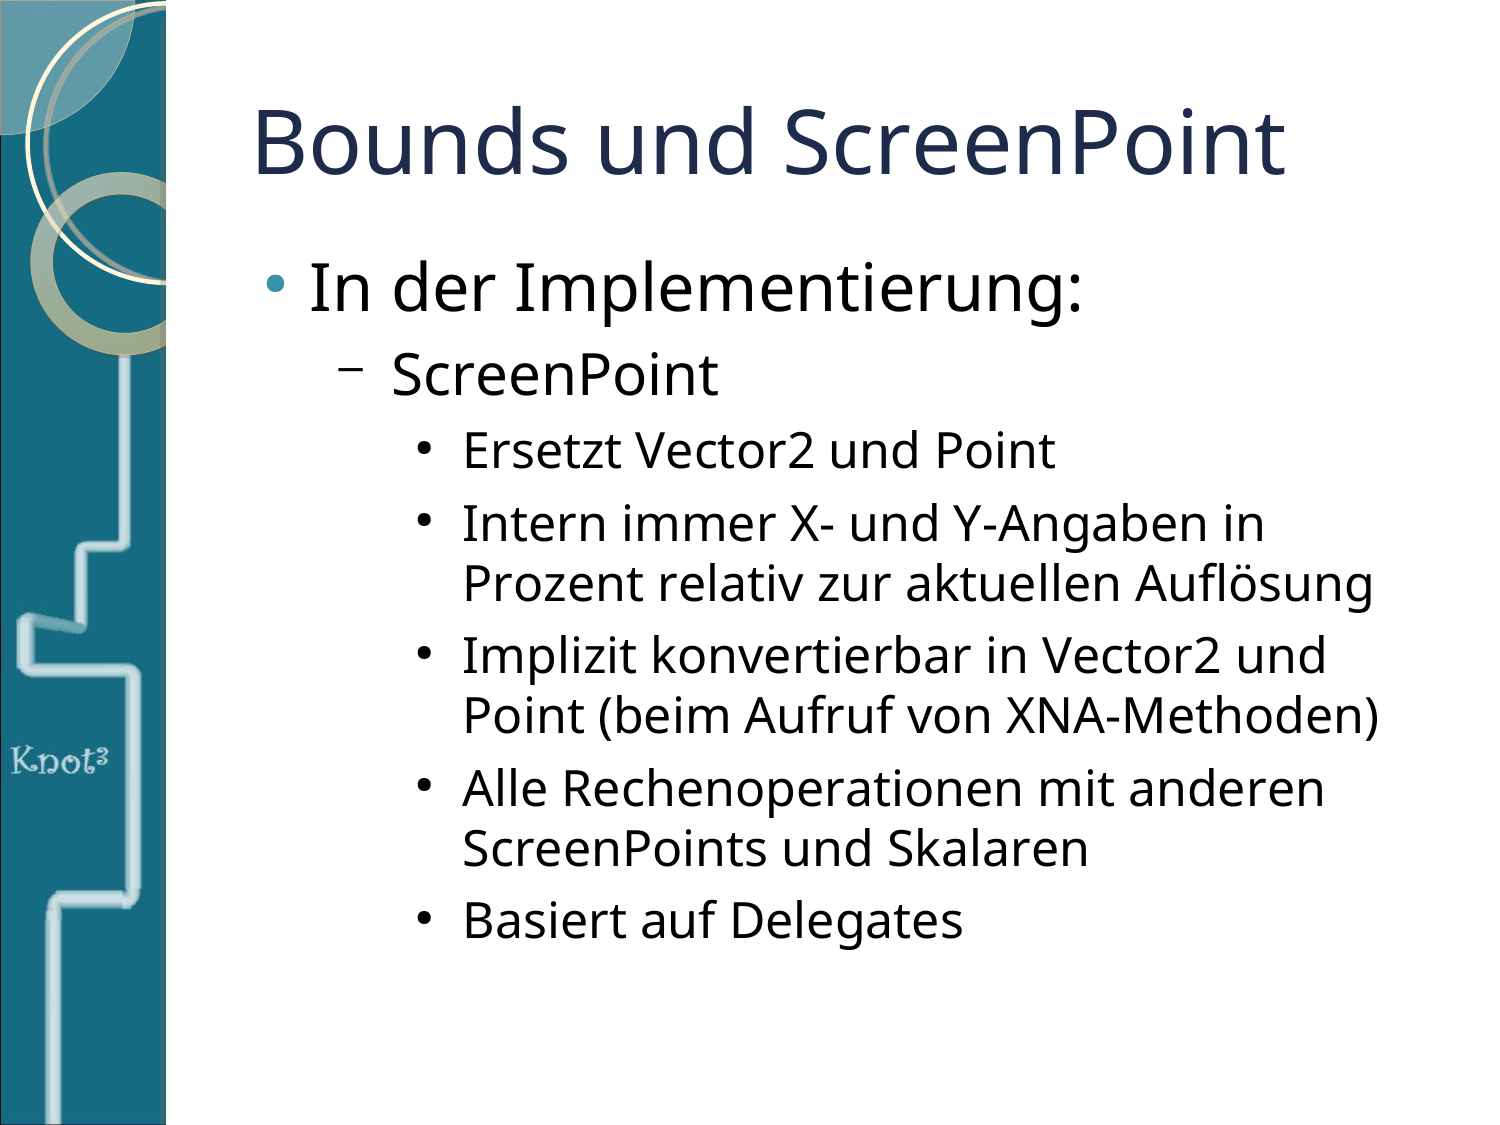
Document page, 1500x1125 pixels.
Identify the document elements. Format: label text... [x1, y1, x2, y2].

picture [136, 0, 166, 4]
picture [0, 11, 166, 1125]
title Bounds und ScreenPoint [235, 23, 1466, 237]
list In der Implementierung: ScreenPoint Ersetzt Vector2 und Point Intern immer X- und Y-Angaben in Prozent relativ zur aktuellen Auflösung Implizit konvertierbar in Vector2 und Point (beim Aufruf von XNA-Methoden) Alle Rechenoperationen mit anderen ScreenPoints und Skalaren Basiert auf Delegates [235, 237, 1466, 957]
